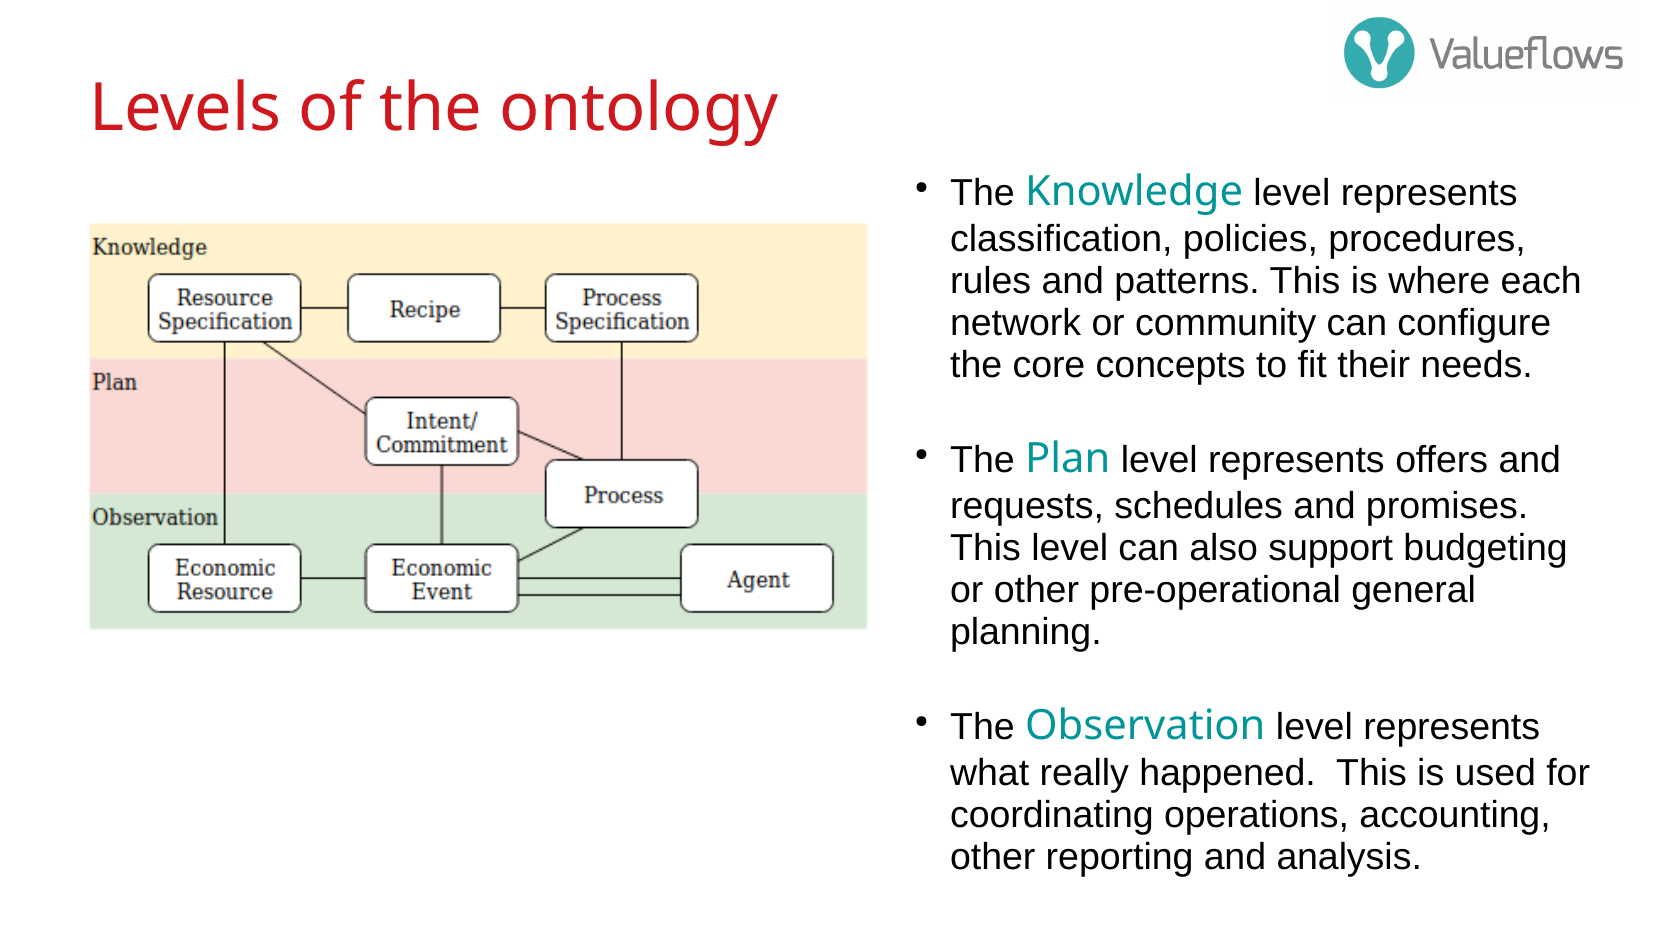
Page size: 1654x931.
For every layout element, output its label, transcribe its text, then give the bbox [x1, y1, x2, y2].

picture [89, 223, 868, 631]
text_box The Knowledge level represents classification, policies, procedures, rules and patterns. This is where each network or community can configure the core concepts to fit their needs. The Plan level represents offers and requests, schedules and promises. This level can also support budgeting or other pre-operational general planning. The Observation level represents what really happened. This is used for coordinating operations, accounting, other reporting and analysis. [900, 111, 1606, 931]
text_box Levels of the ontology [75, 51, 1439, 145]
picture [1334, 6, 1633, 97]
